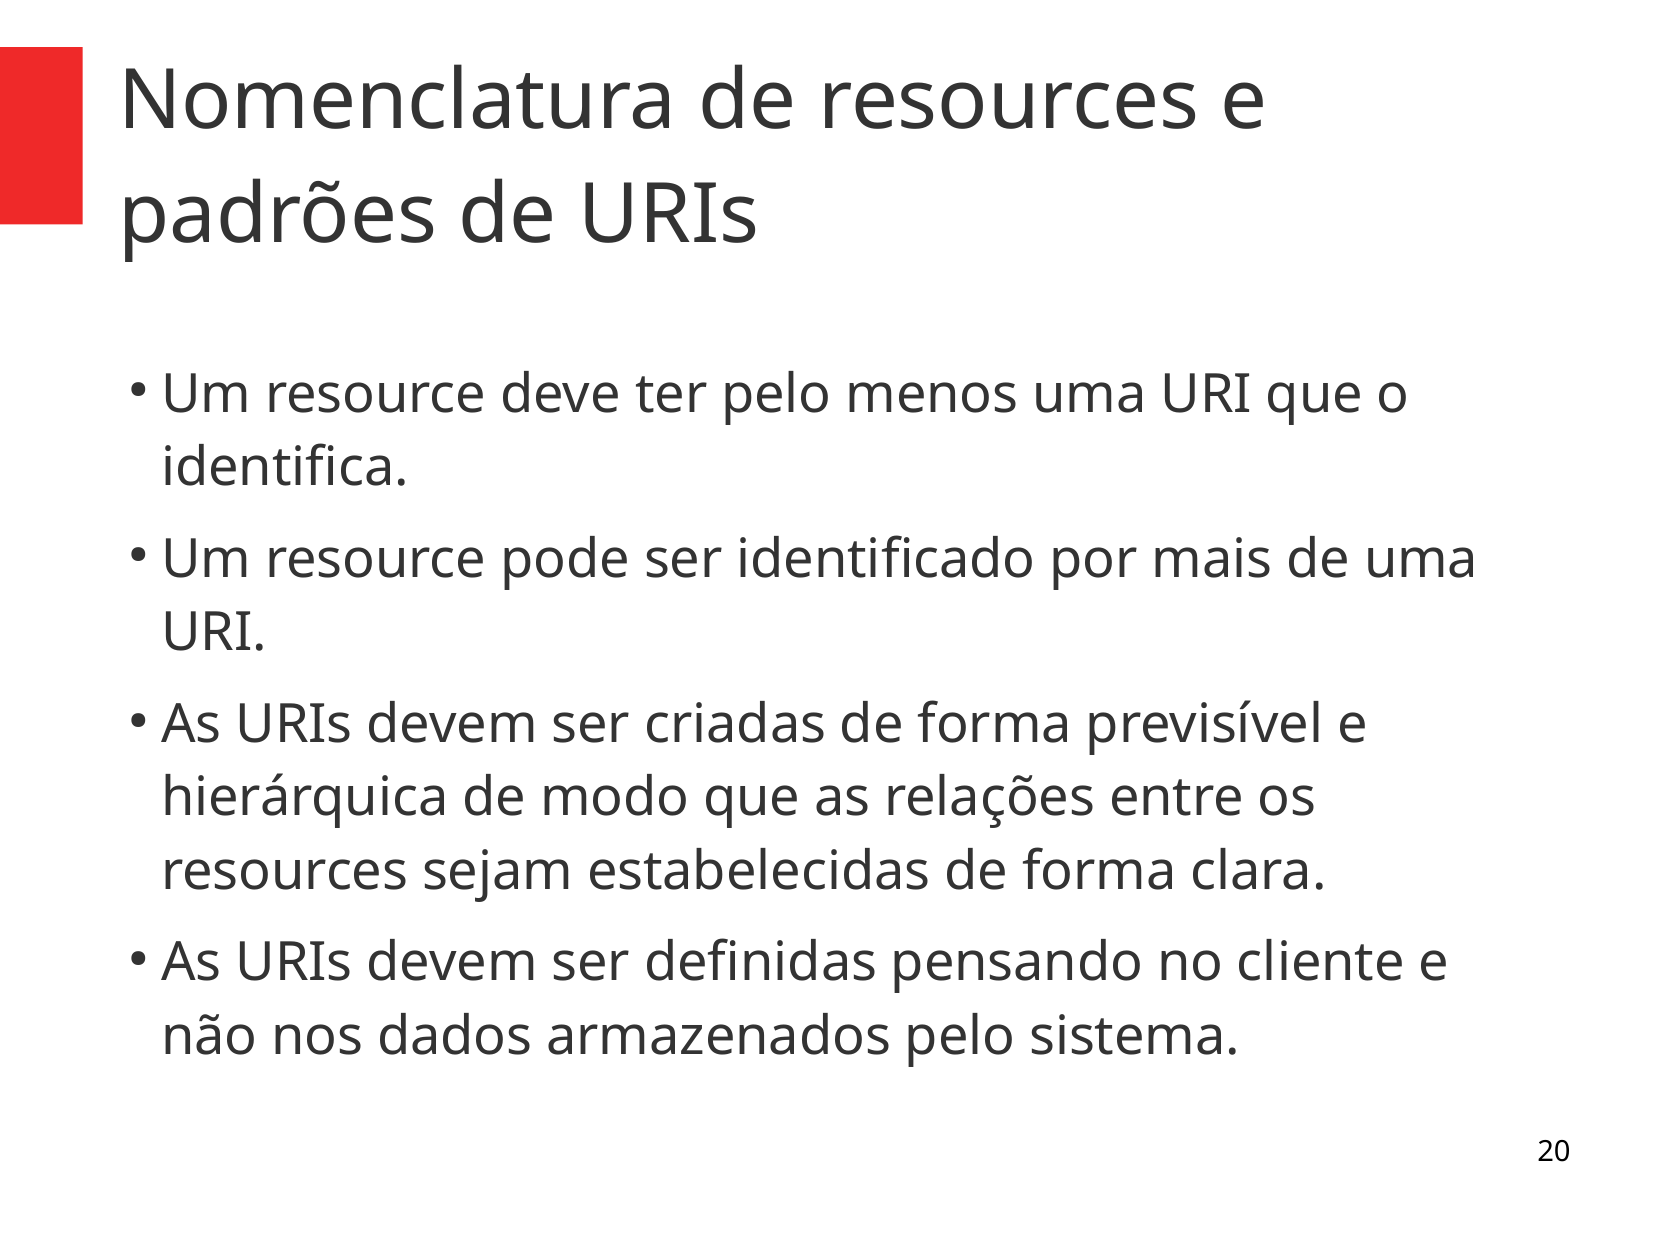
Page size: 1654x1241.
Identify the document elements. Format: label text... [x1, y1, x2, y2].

list Um resource deve ter pelo menos uma URI que o identifica. Um resource pode ser identificado por mais de uma URI. As URIs devem ser criadas de forma previsível e hierárquica de modo que as relações entre os resources sejam estabelecidas de forma clara. As URIs devem ser definidas pensando no cliente e não nos dados armazenados pelo sistema. [118, 354, 1536, 1074]
title Nomenclatura de resources e padrões de URIs [118, 39, 1571, 267]
